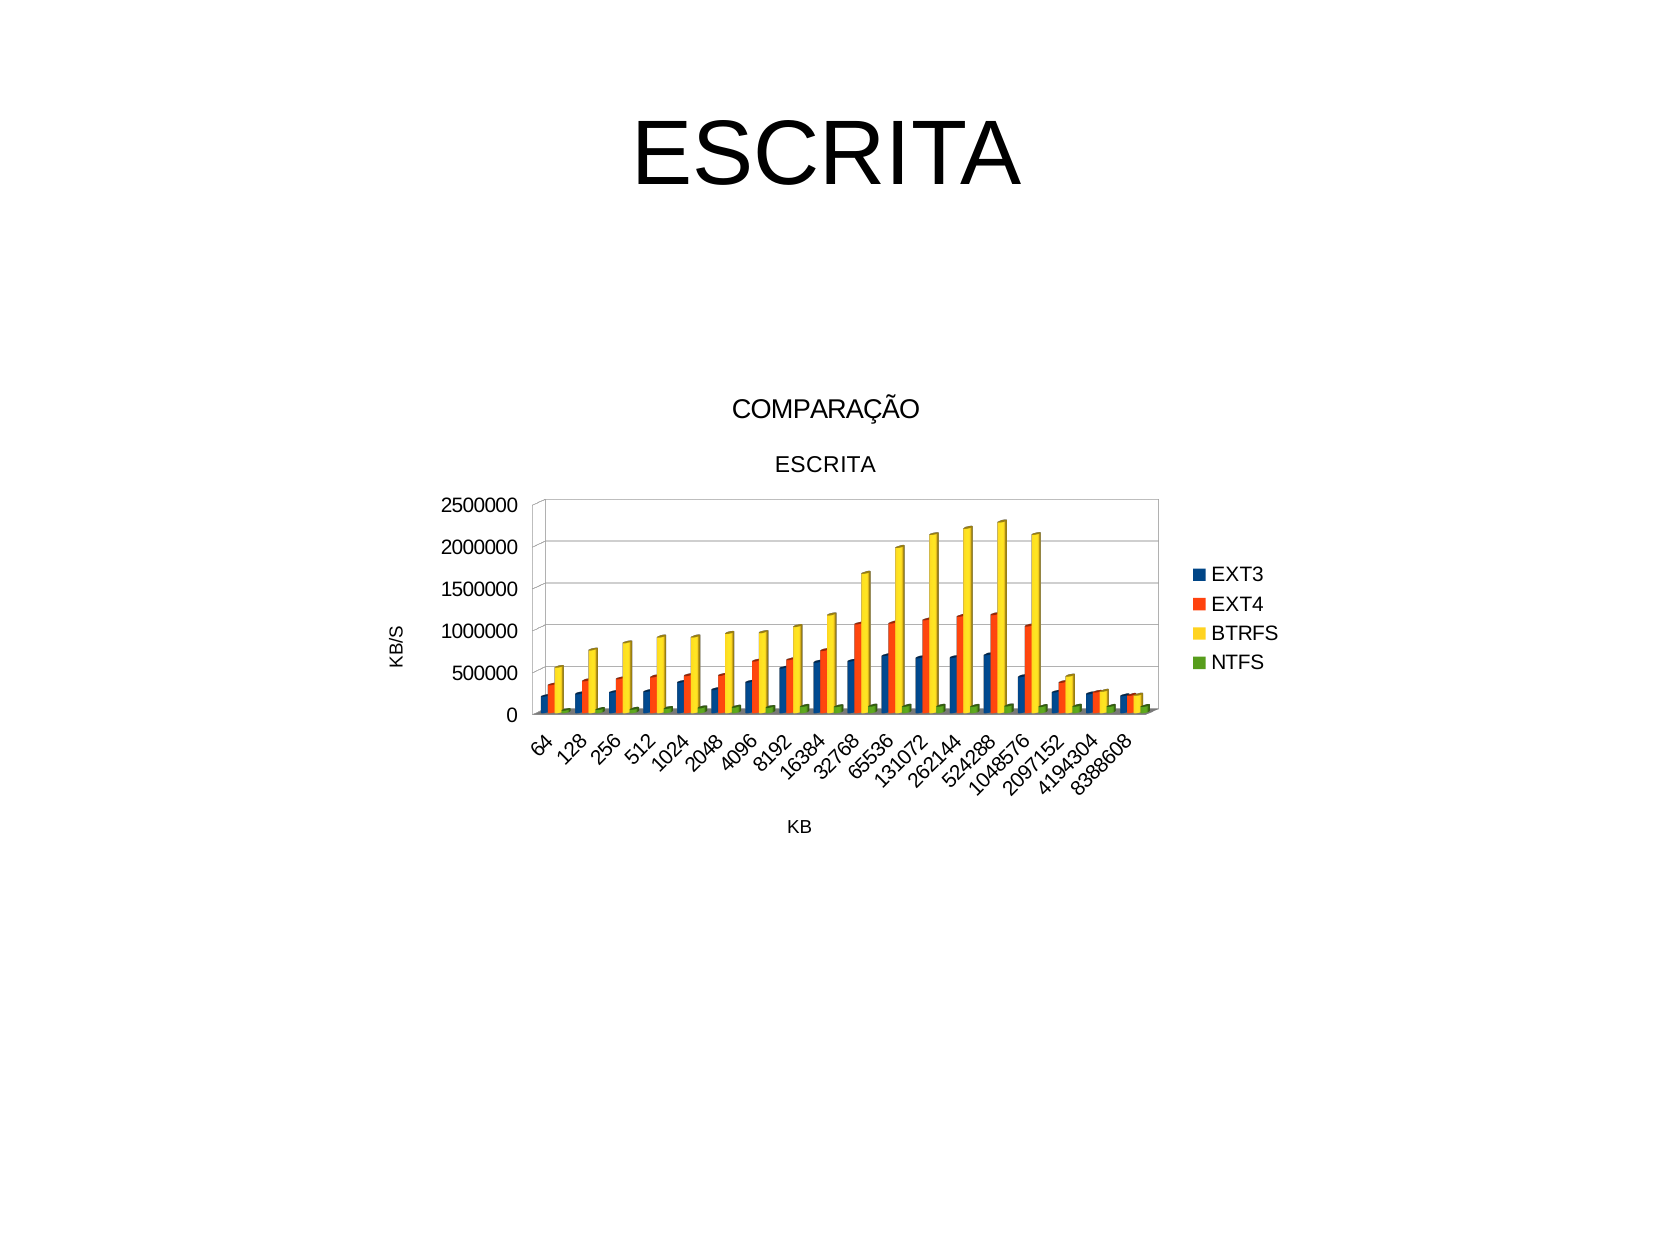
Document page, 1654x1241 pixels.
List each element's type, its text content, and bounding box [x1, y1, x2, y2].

chart [353, 369, 1299, 869]
title ESCRITA [82, 49, 1571, 257]
